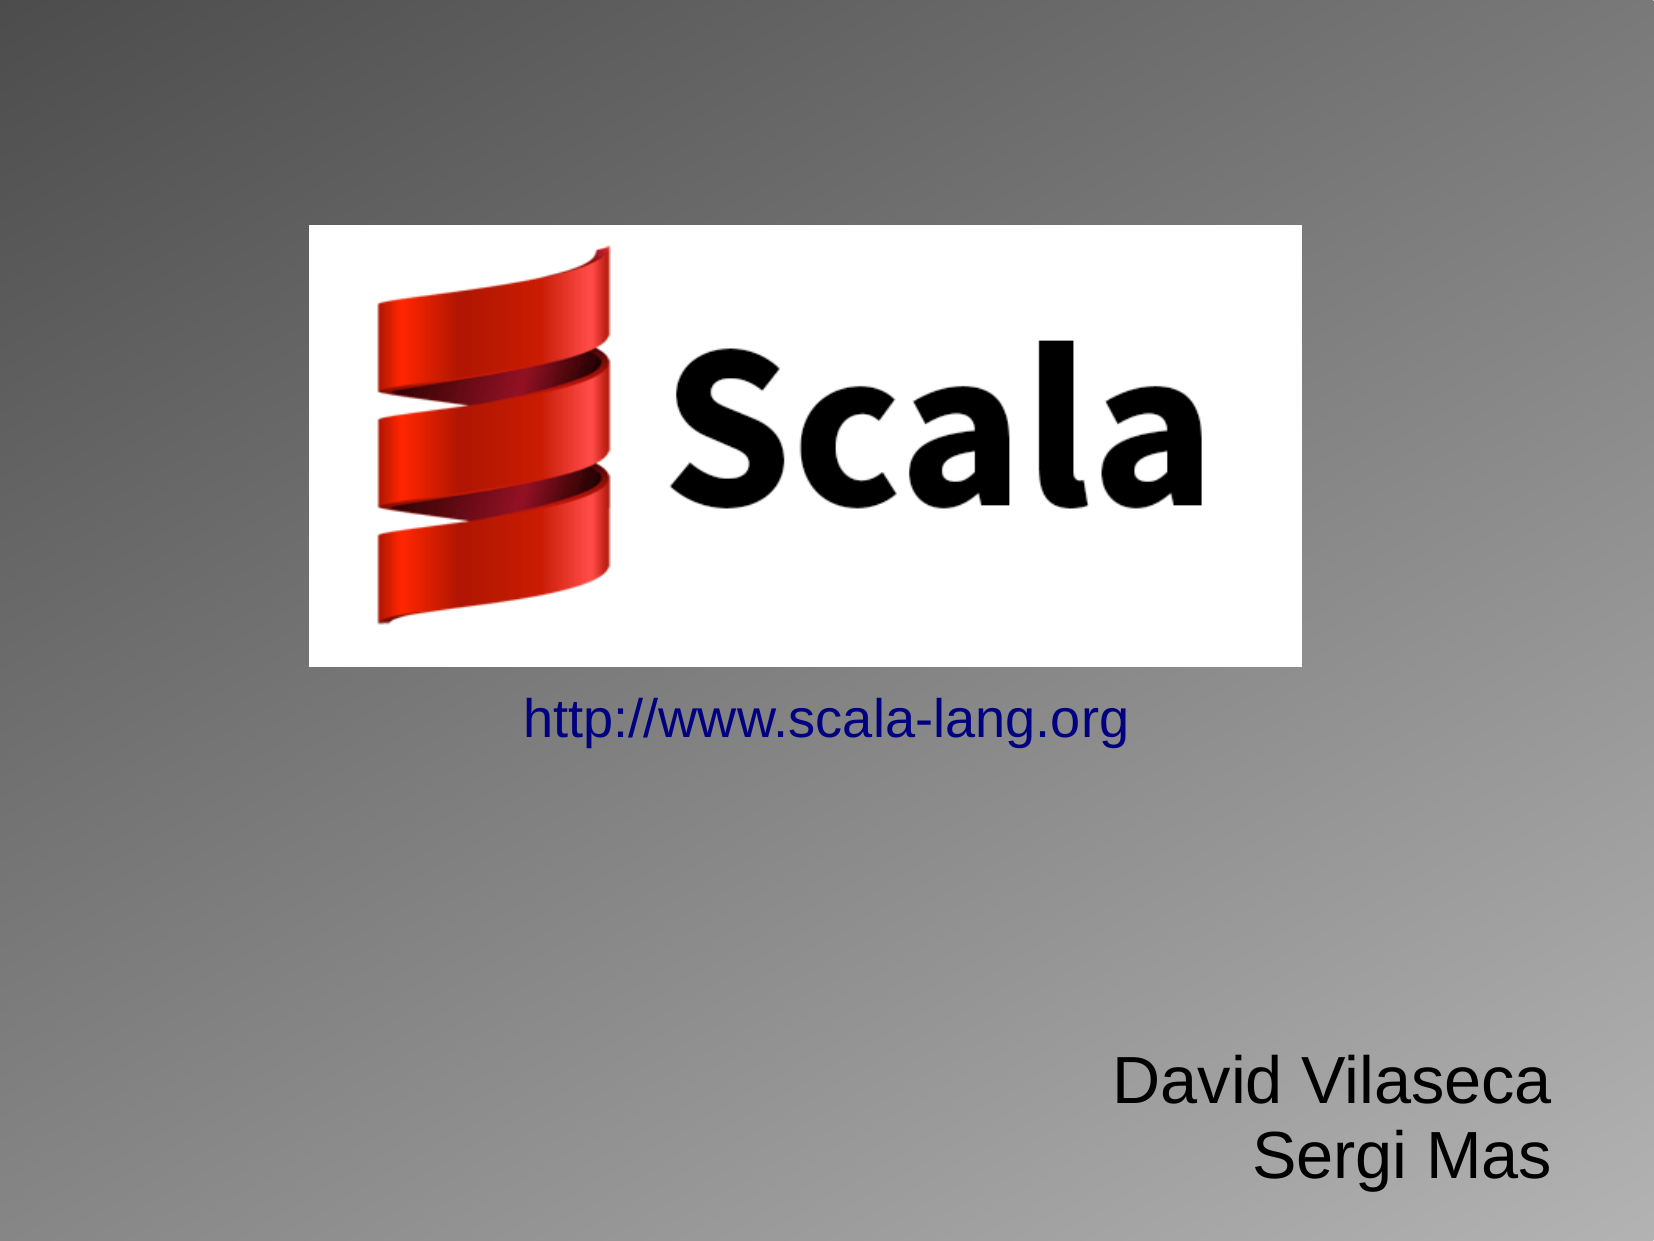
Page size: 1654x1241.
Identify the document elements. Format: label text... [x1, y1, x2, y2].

picture [309, 225, 1302, 667]
title http://www.scala-lang.org [82, 240, 1571, 810]
subtitle David Vilaseca Sergi Mas [82, 968, 1571, 1193]
